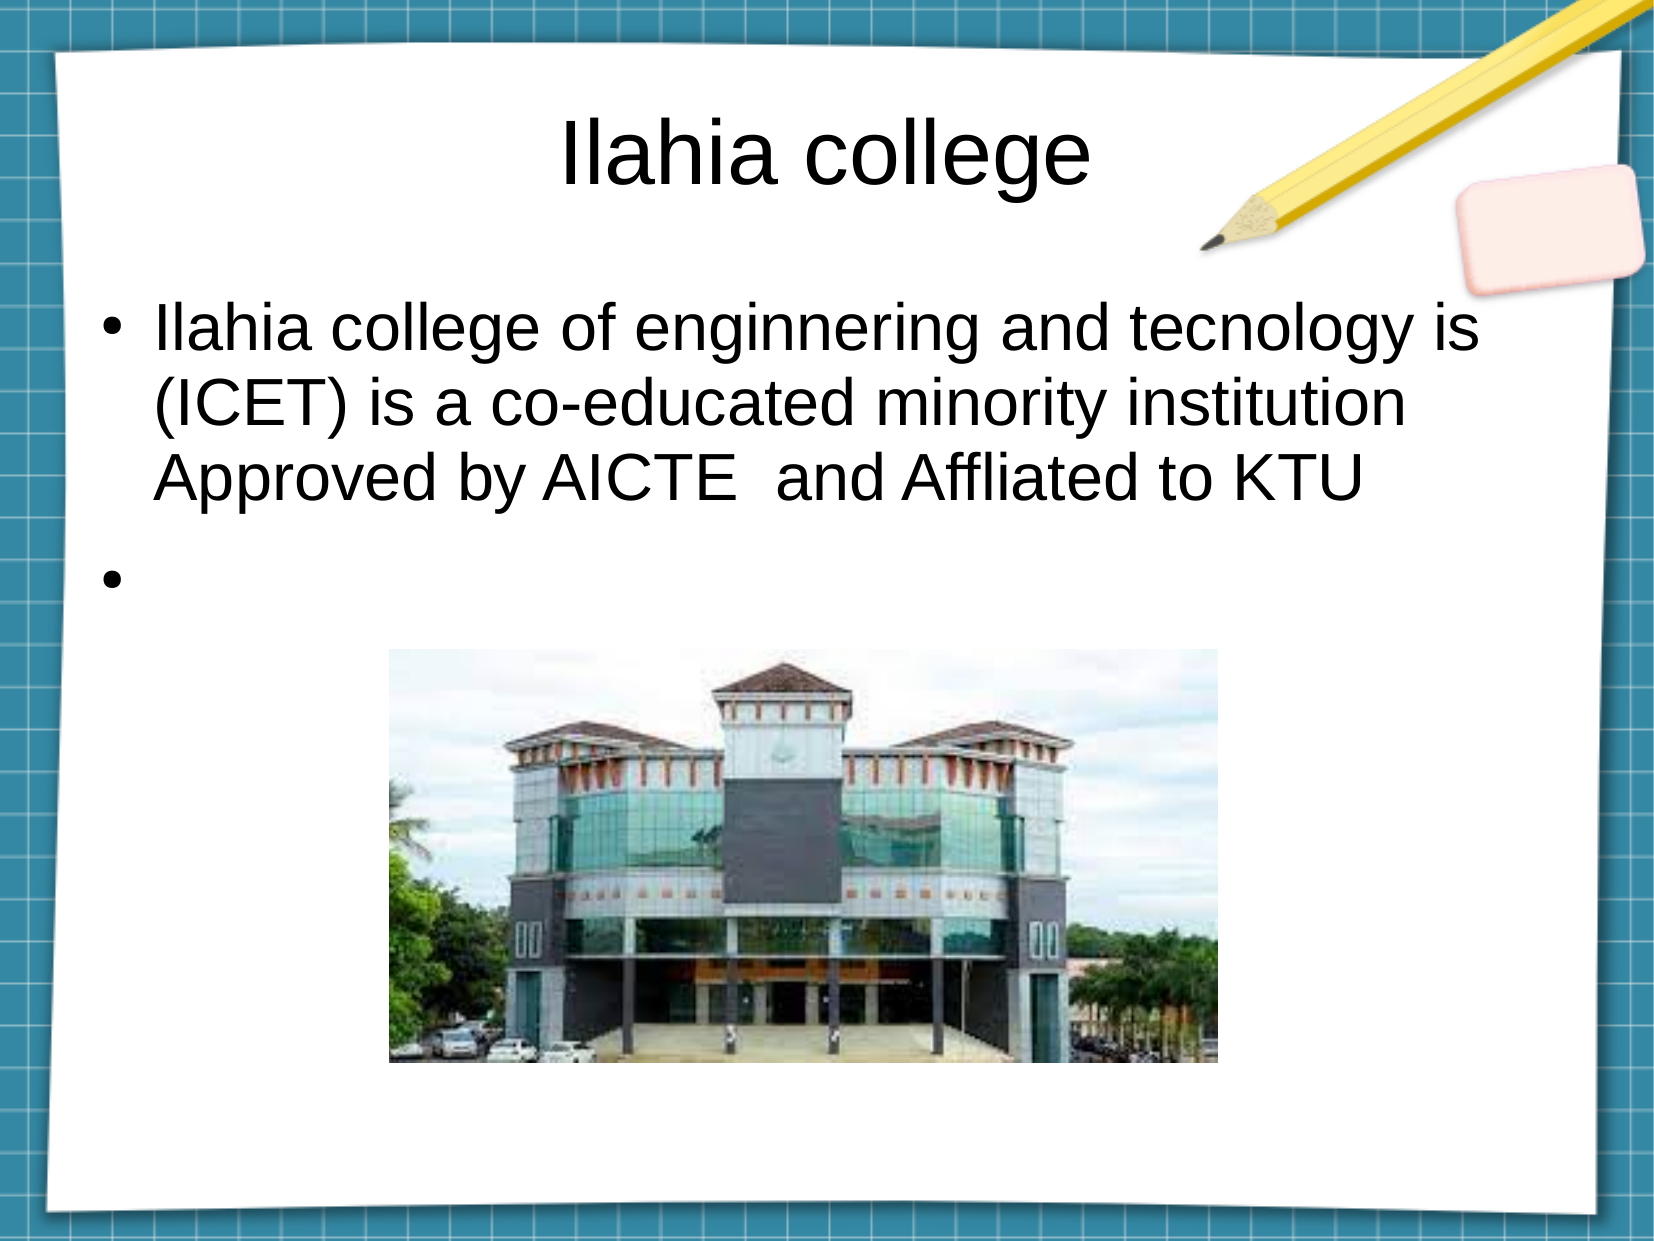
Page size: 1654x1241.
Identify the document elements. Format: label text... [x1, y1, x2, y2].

list Ilahia college of enginnering and tecnology is (ICET) is a co-educated minority institution Approved by AICTE and Affliated to KTU [82, 290, 1571, 1010]
title Ilahia college [82, 49, 1571, 257]
picture [0, 0, 1654, 1241]
